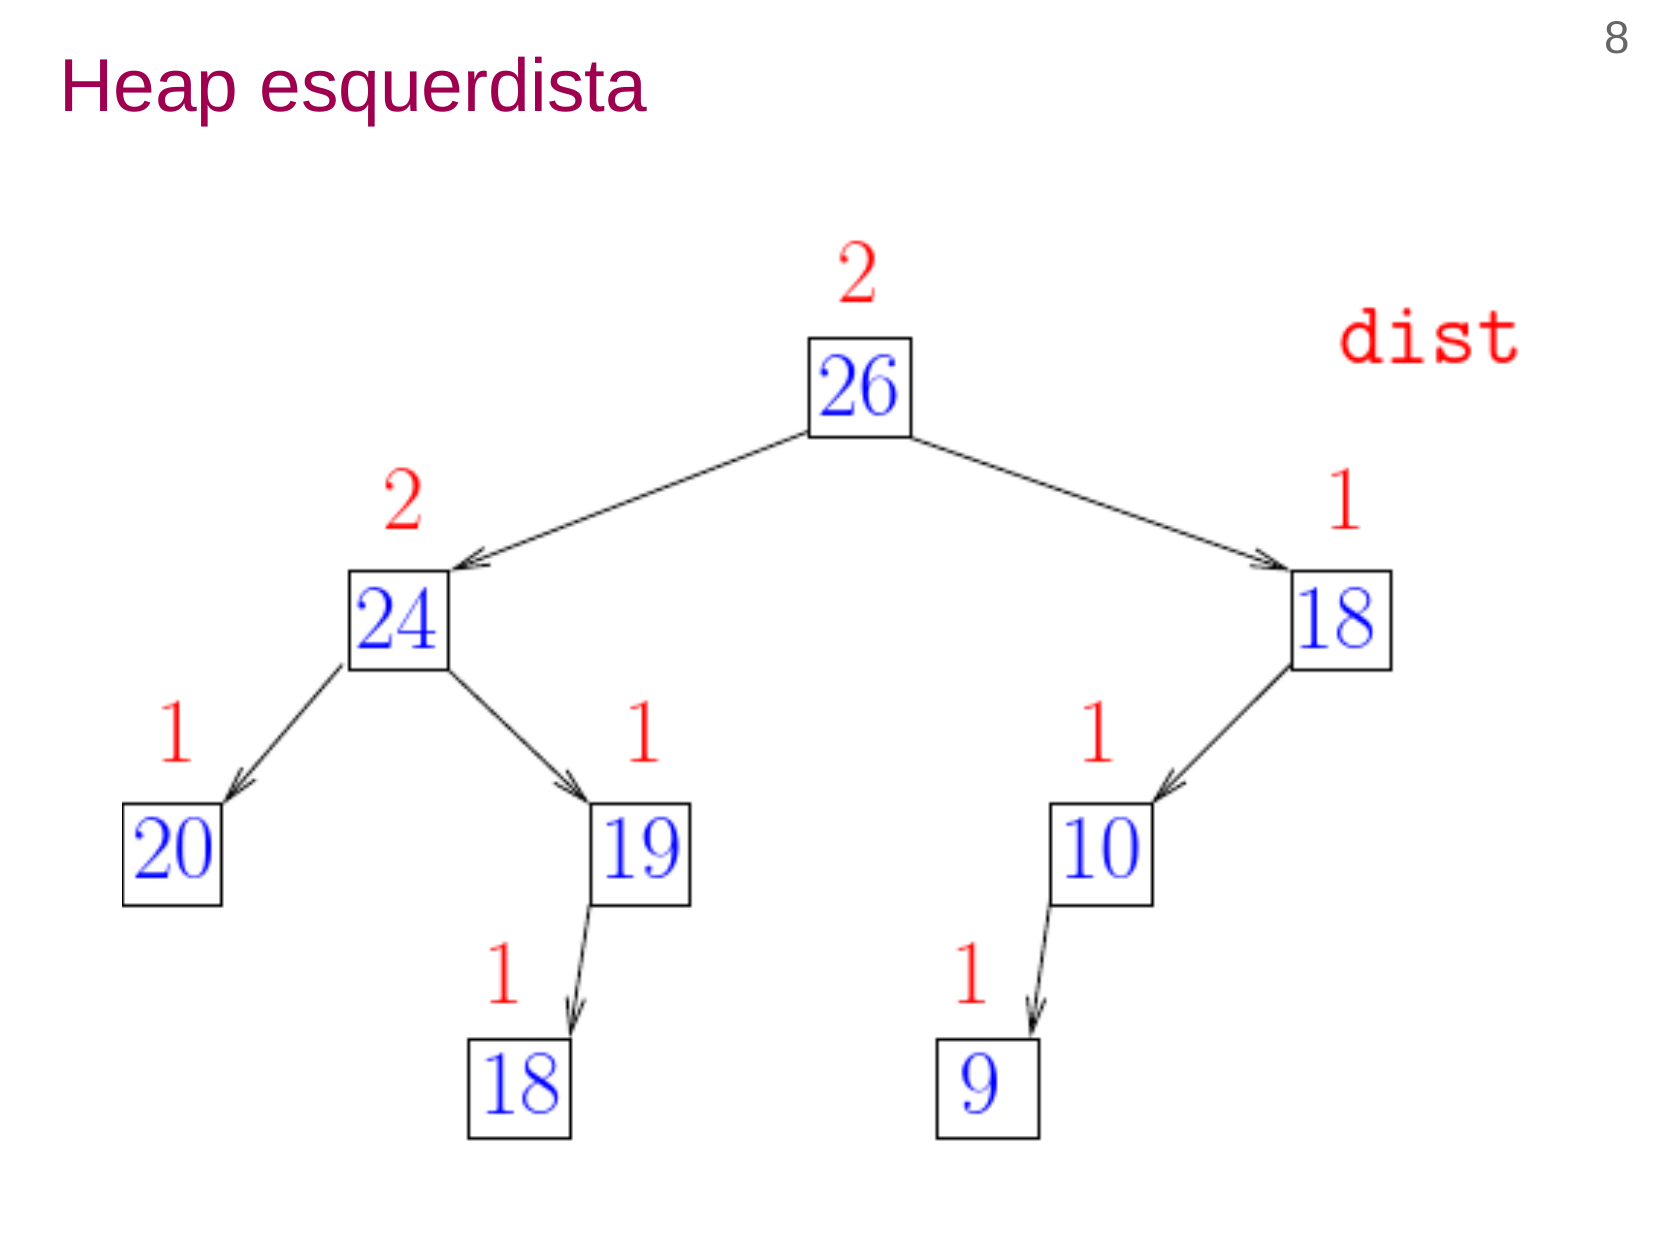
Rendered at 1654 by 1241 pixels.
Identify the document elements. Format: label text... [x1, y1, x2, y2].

picture [122, 236, 1536, 1167]
title Heap esquerdista [59, 29, 1595, 148]
